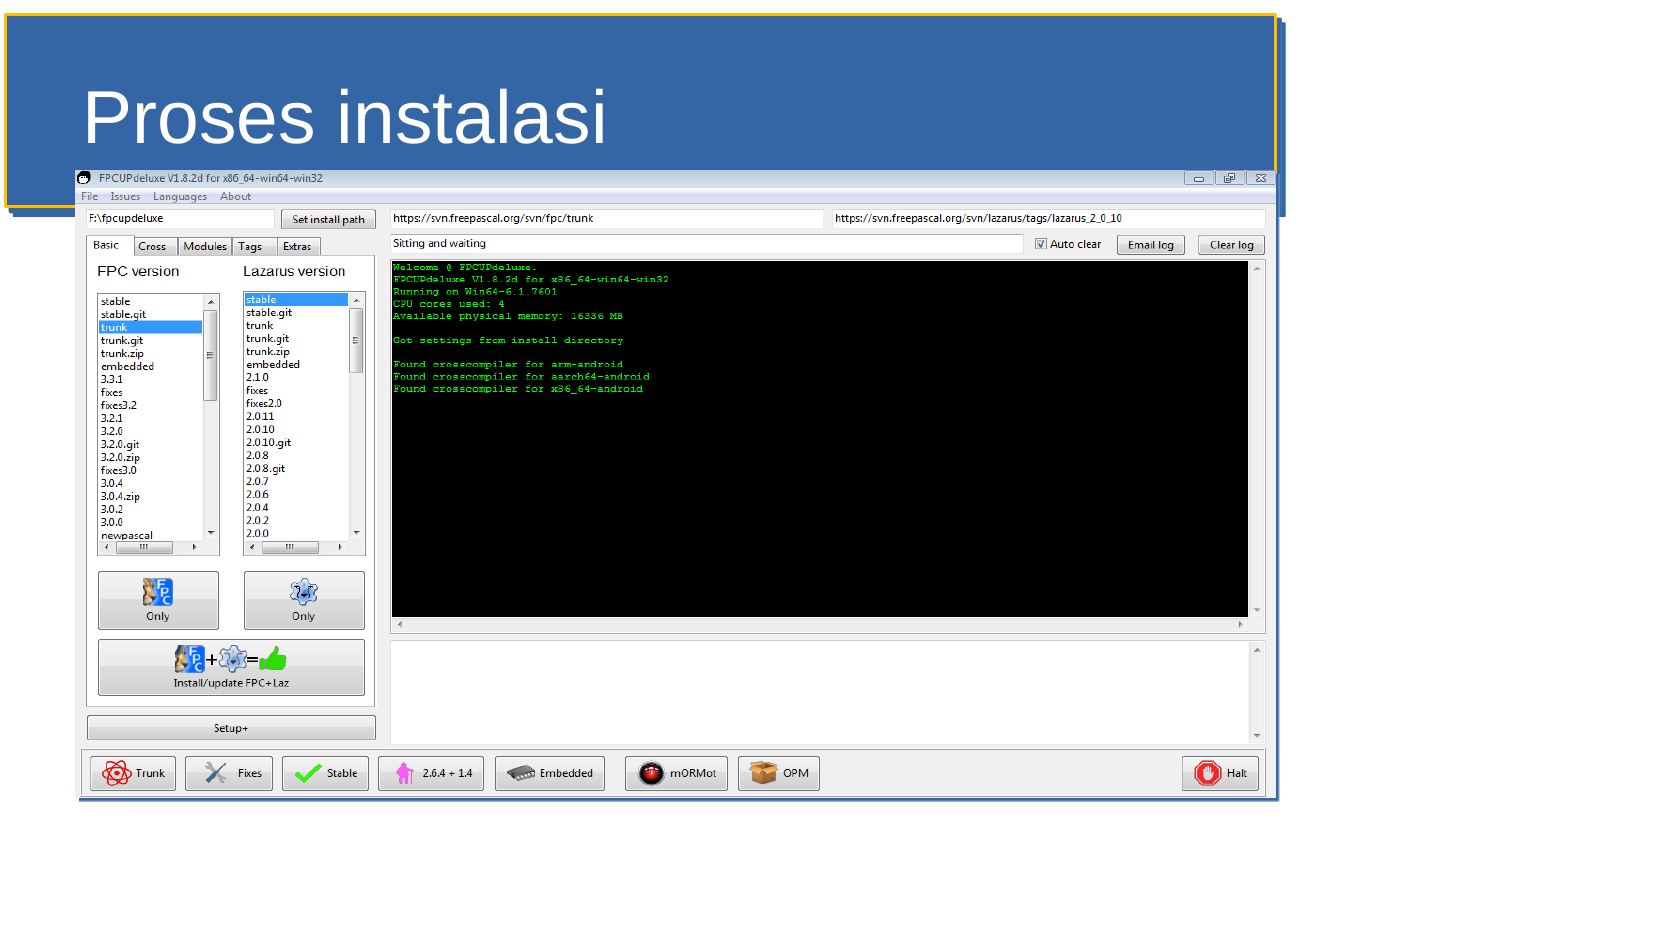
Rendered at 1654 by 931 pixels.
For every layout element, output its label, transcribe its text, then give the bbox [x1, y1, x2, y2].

title Proses instalasi [82, 44, 1235, 170]
picture [75, 170, 1276, 798]
